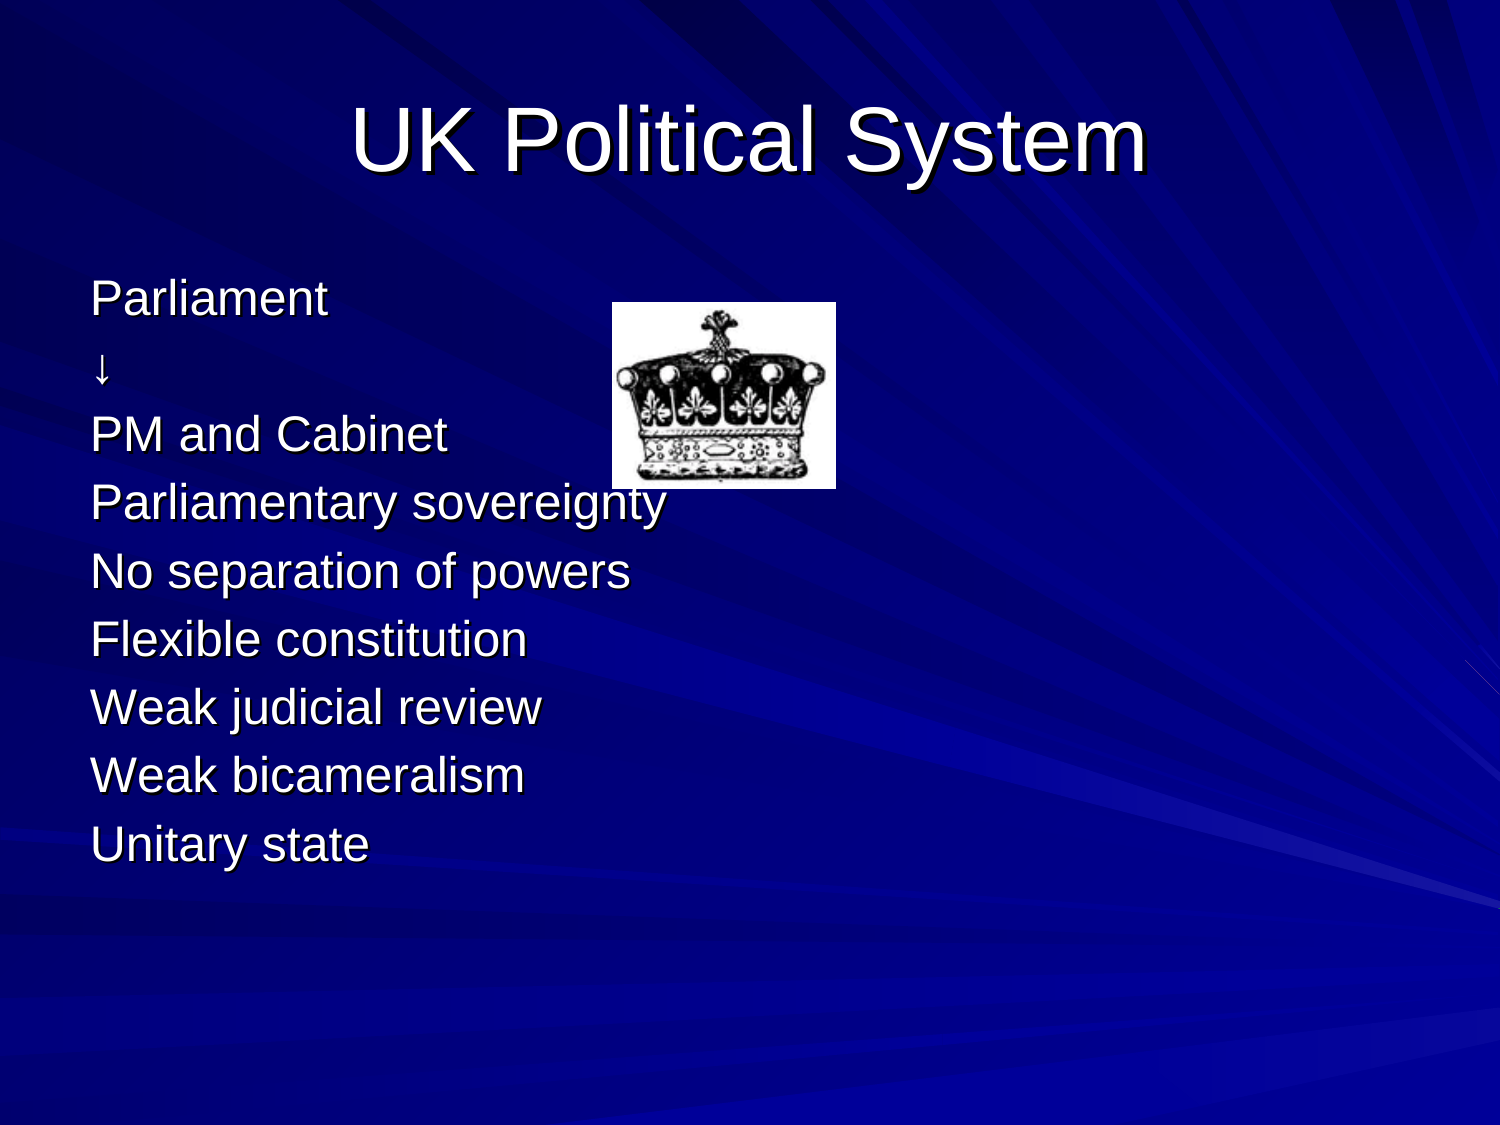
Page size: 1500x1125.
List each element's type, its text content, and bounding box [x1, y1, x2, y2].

list Parliament ↓ PM and Cabinet Parliamentary sovereignty No separation of powers Flexible constitution Weak judicial review Weak bicameralism Unitary state [74, 262, 1326, 1125]
picture [612, 302, 836, 489]
title UK Political System [75, 45, 1426, 234]
